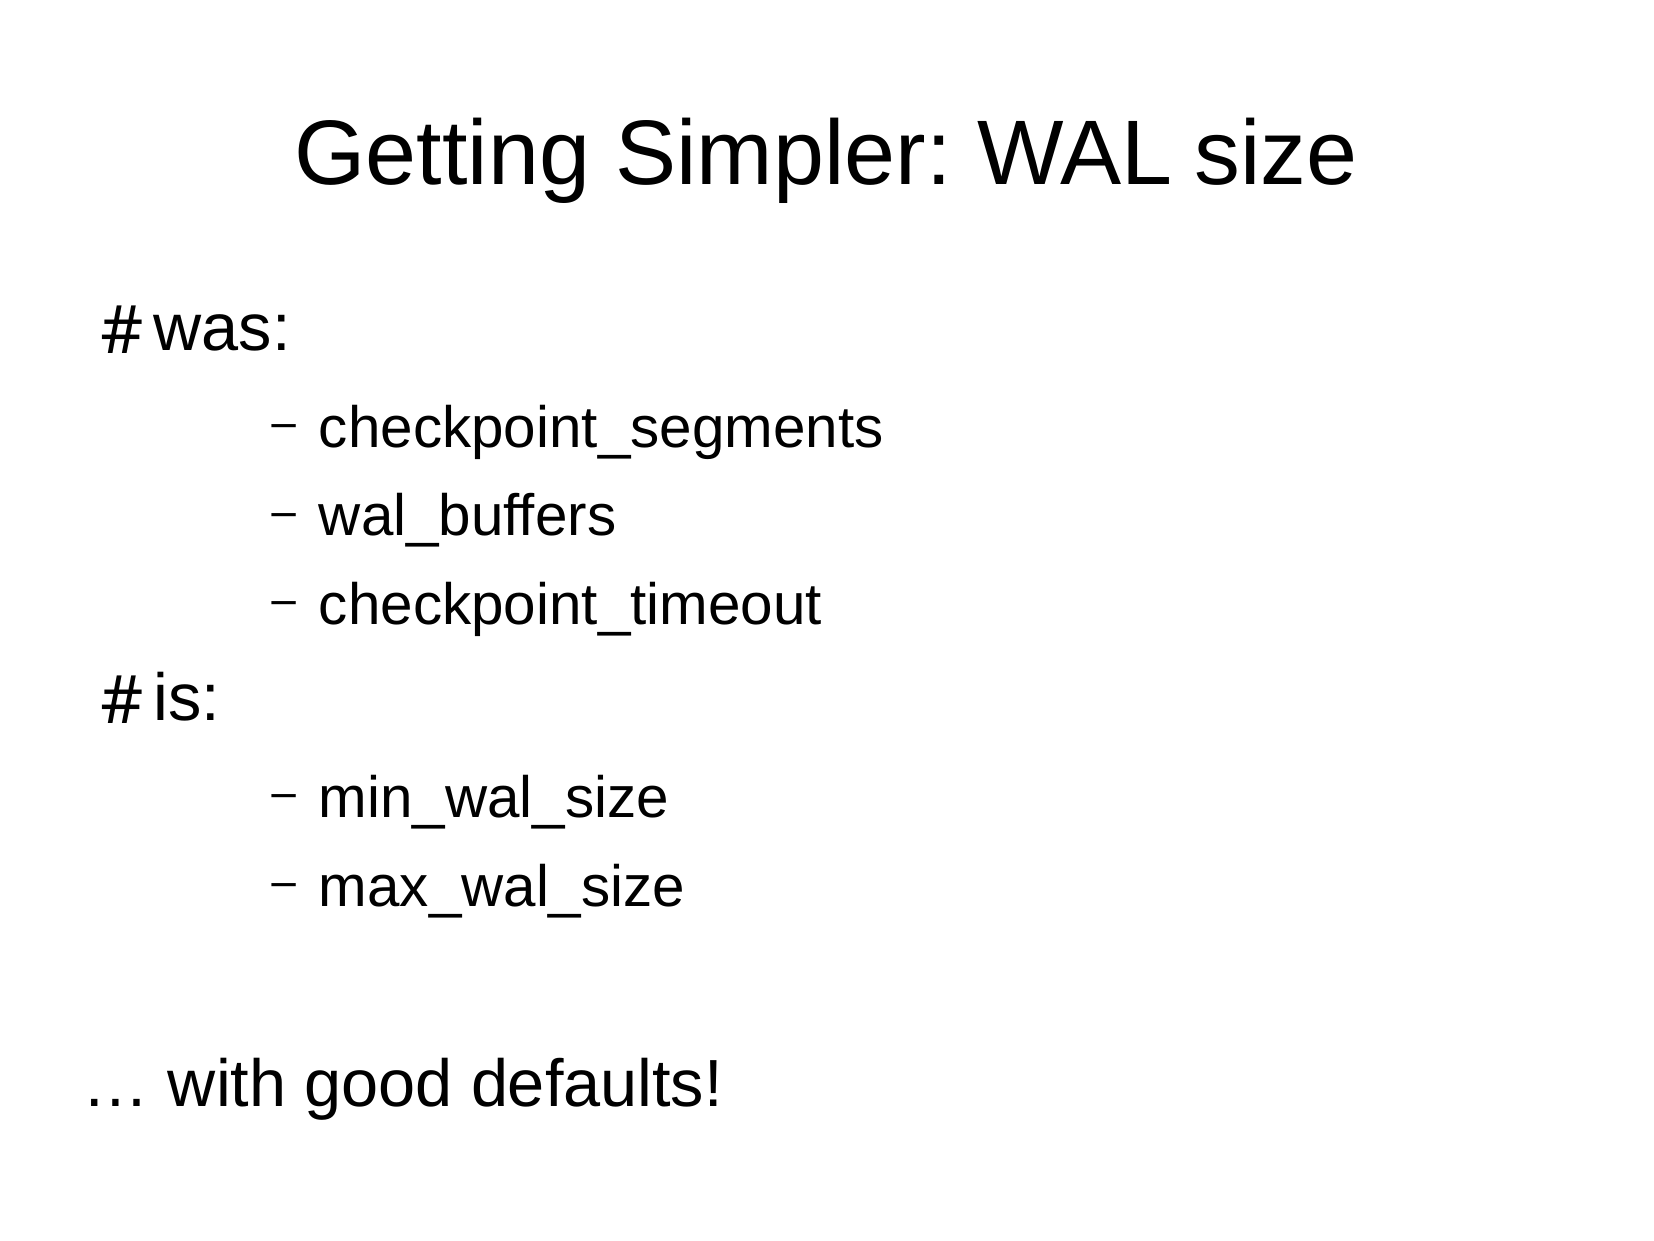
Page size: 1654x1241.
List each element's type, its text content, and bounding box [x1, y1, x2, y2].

list was: checkpoint_segments wal_buffers checkpoint_timeout is: min_wal_size max_wal_size … with good defaults! [82, 290, 1571, 1241]
title Getting Simpler: WAL size [82, 49, 1571, 257]
